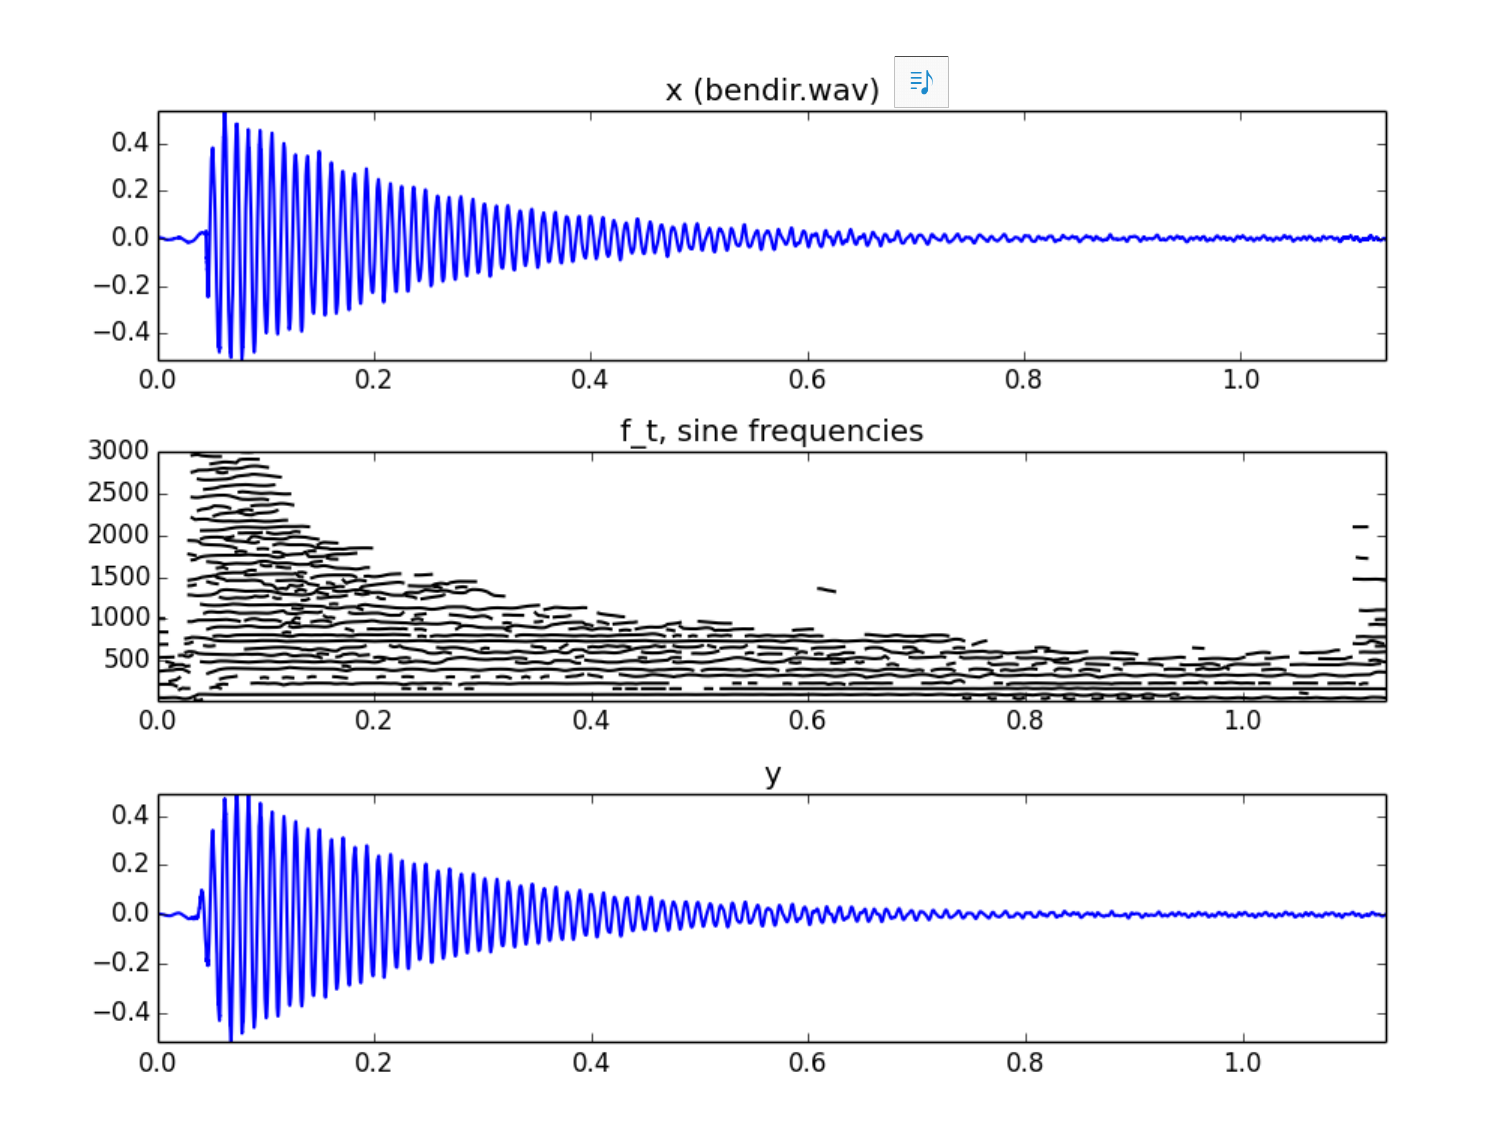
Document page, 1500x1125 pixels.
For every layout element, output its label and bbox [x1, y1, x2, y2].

text_box [894, 55, 950, 109]
picture [62, 51, 1413, 1102]
